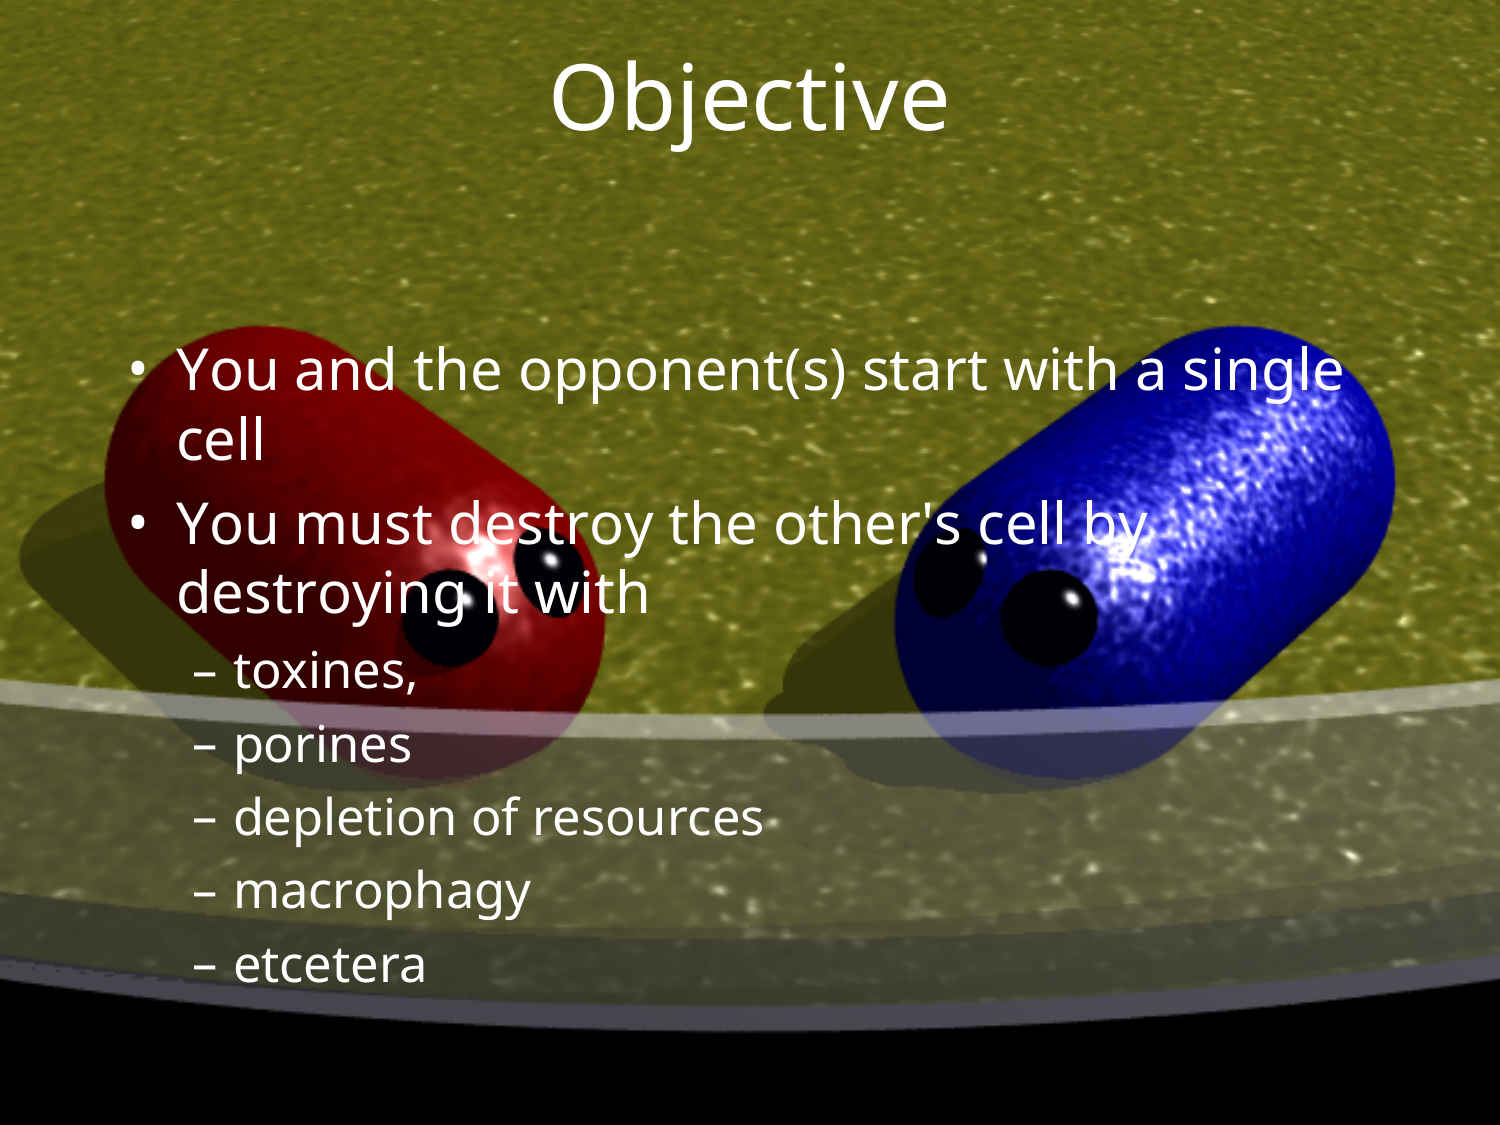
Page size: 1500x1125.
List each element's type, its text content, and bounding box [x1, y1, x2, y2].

picture [0, 0, 1500, 1125]
title Objective [112, 0, 1388, 188]
list You and the opponent(s) start with a single cell You must destroy the other's cell by destroying it with toxines, porines depletion of resources macrophagy etcetera [112, 324, 1388, 1000]
